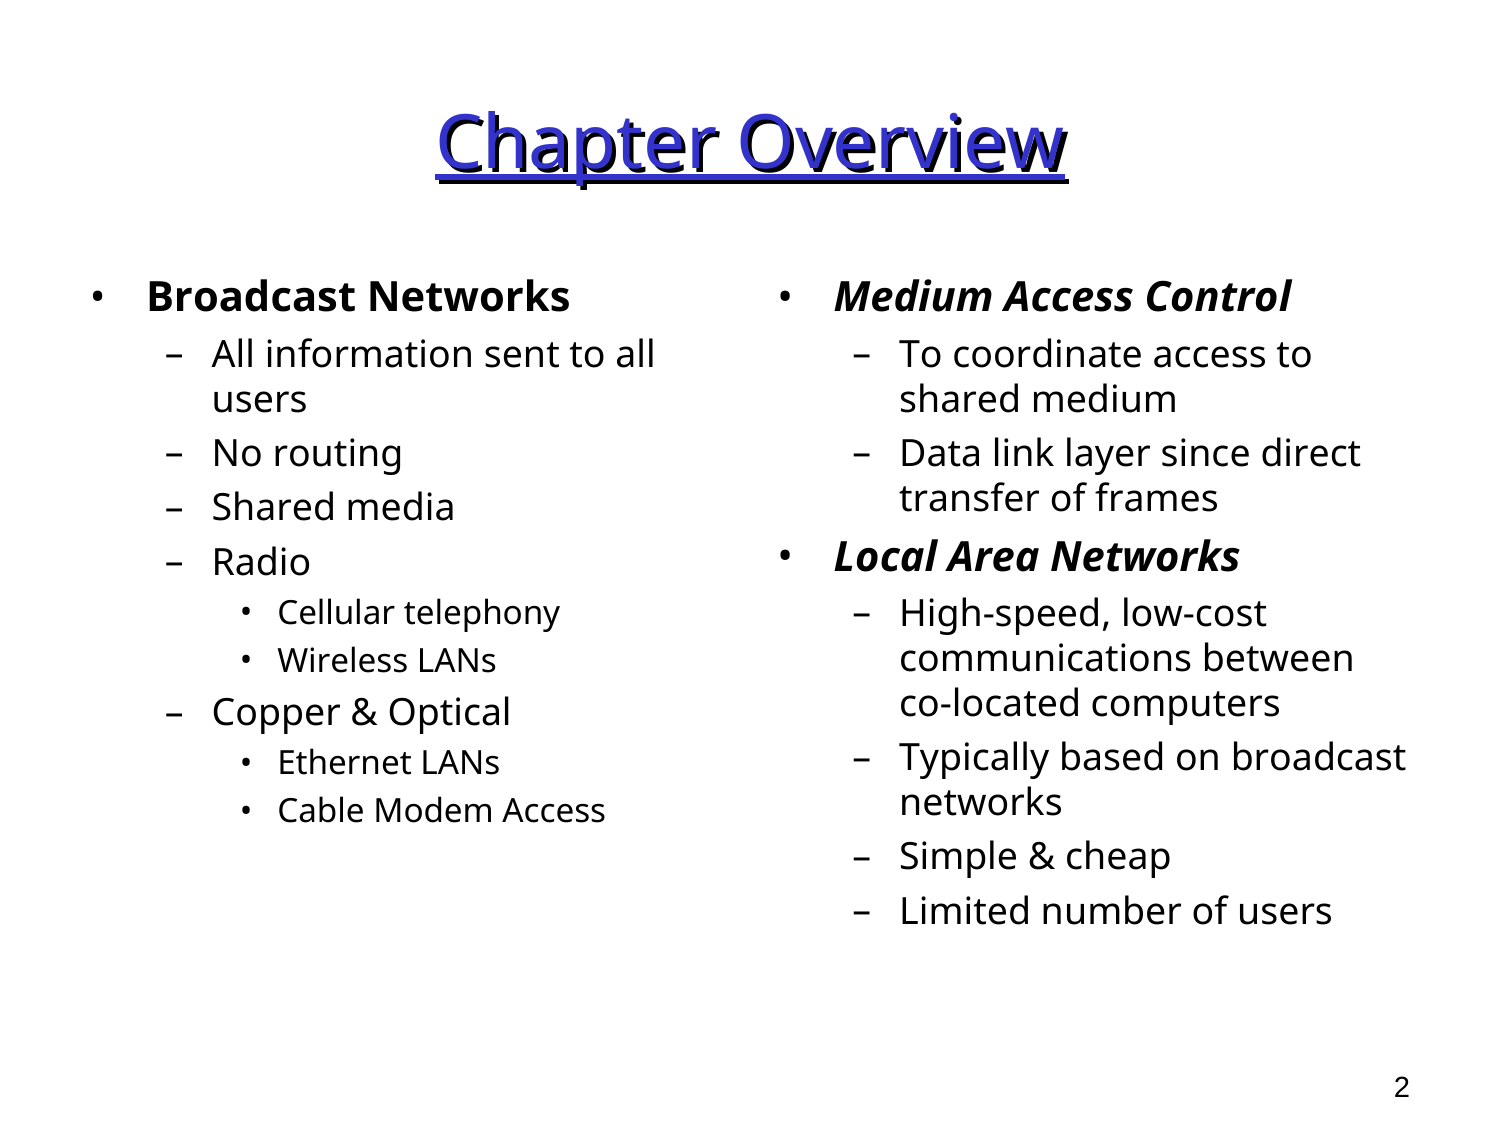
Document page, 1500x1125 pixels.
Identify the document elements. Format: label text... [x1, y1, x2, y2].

list Medium Access Control To coordinate access to shared medium Data link layer since direct transfer of frames Local Area Networks High-speed, low-cost communications between co-located computers Typically based on broadcast networks Simple & cheap Limited number of users [762, 262, 1426, 1039]
list Broadcast Networks All information sent to all users No routing Shared media Radio Cellular telephony Wireless LANs Copper & Optical Ethernet LANs Cable Modem Access [75, 262, 738, 1039]
title Chapter Overview [75, 45, 1426, 233]
